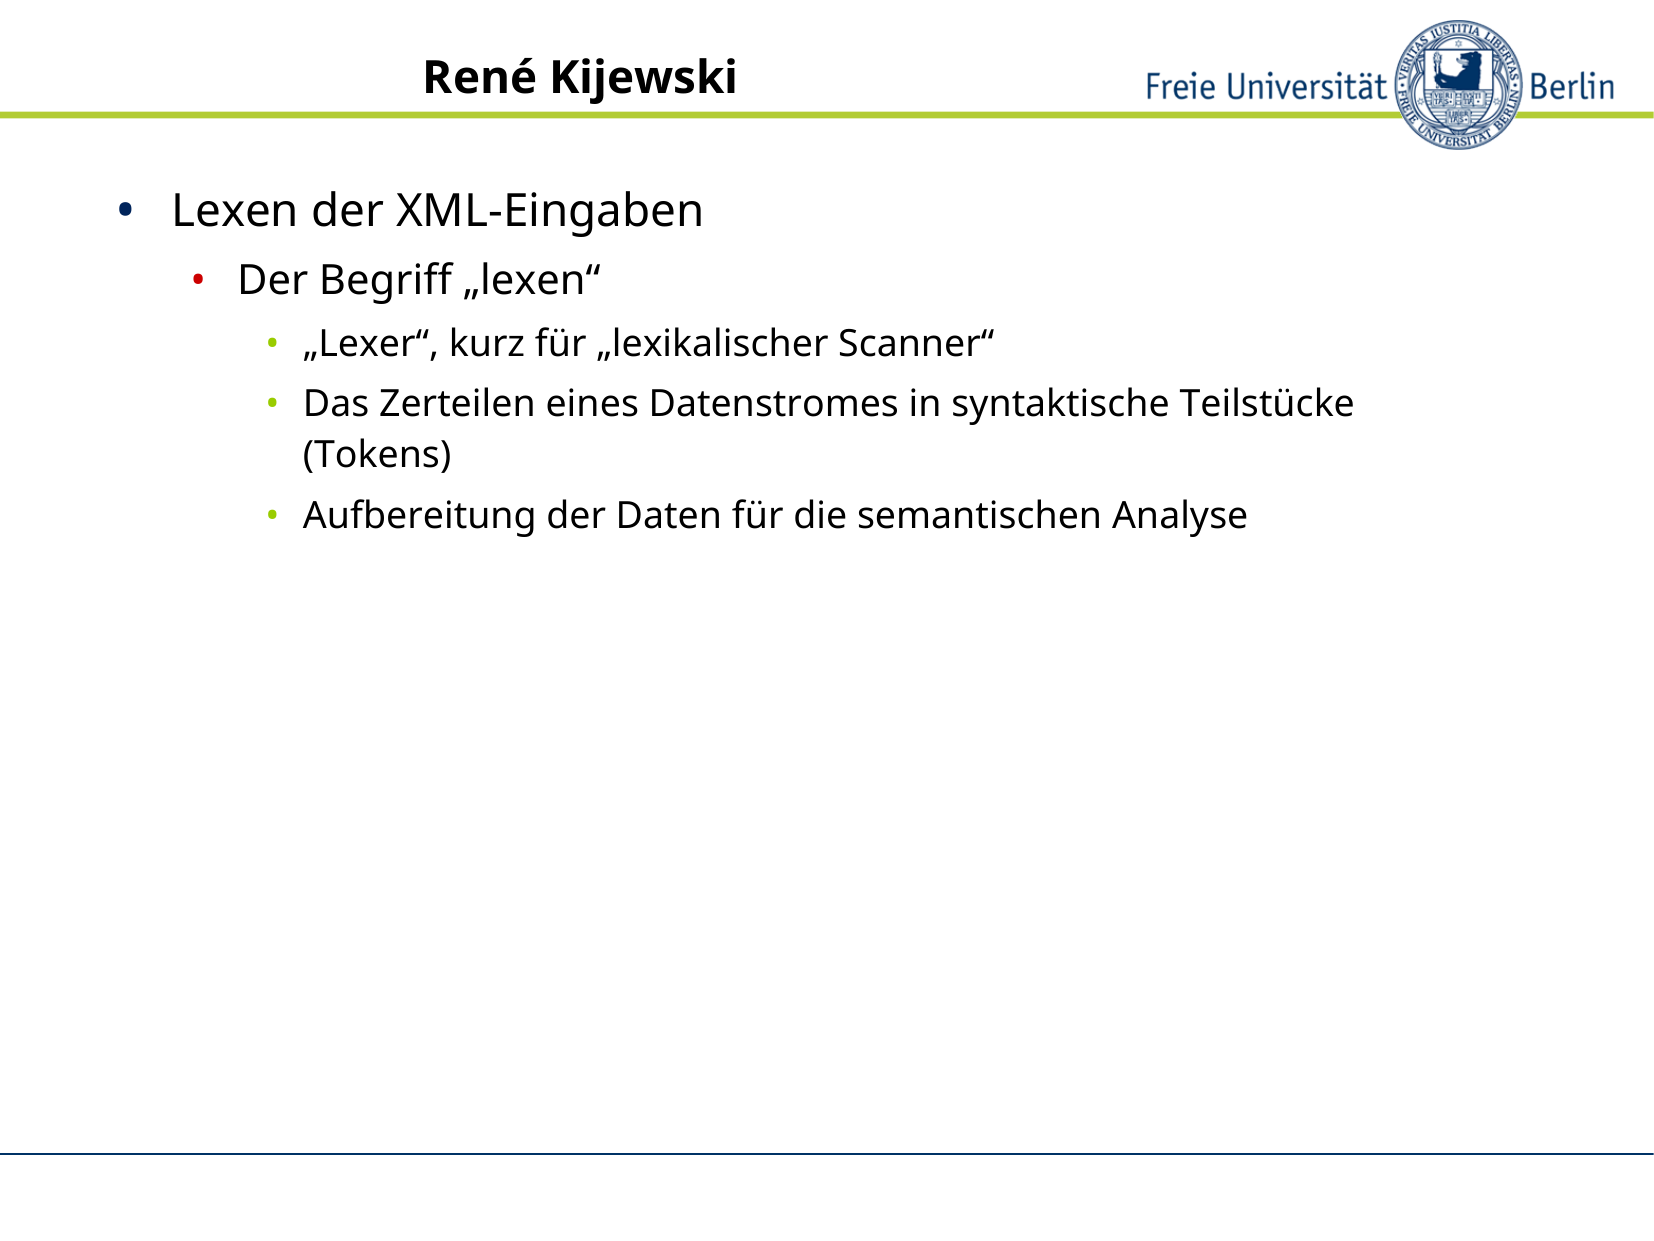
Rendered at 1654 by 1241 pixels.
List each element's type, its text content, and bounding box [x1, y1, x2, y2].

title René Kijewski [422, 0, 1654, 152]
list Lexen der XML-Eingaben Der Begriff „lexen“ „Lexer“, kurz für „lexikalischer Scanner“ Das Zerteilen eines Datenstromes in syntaktische Teilstücke (Tokens) Aufbereitung der Daten für die semantischen Analyse [115, 177, 1418, 680]
